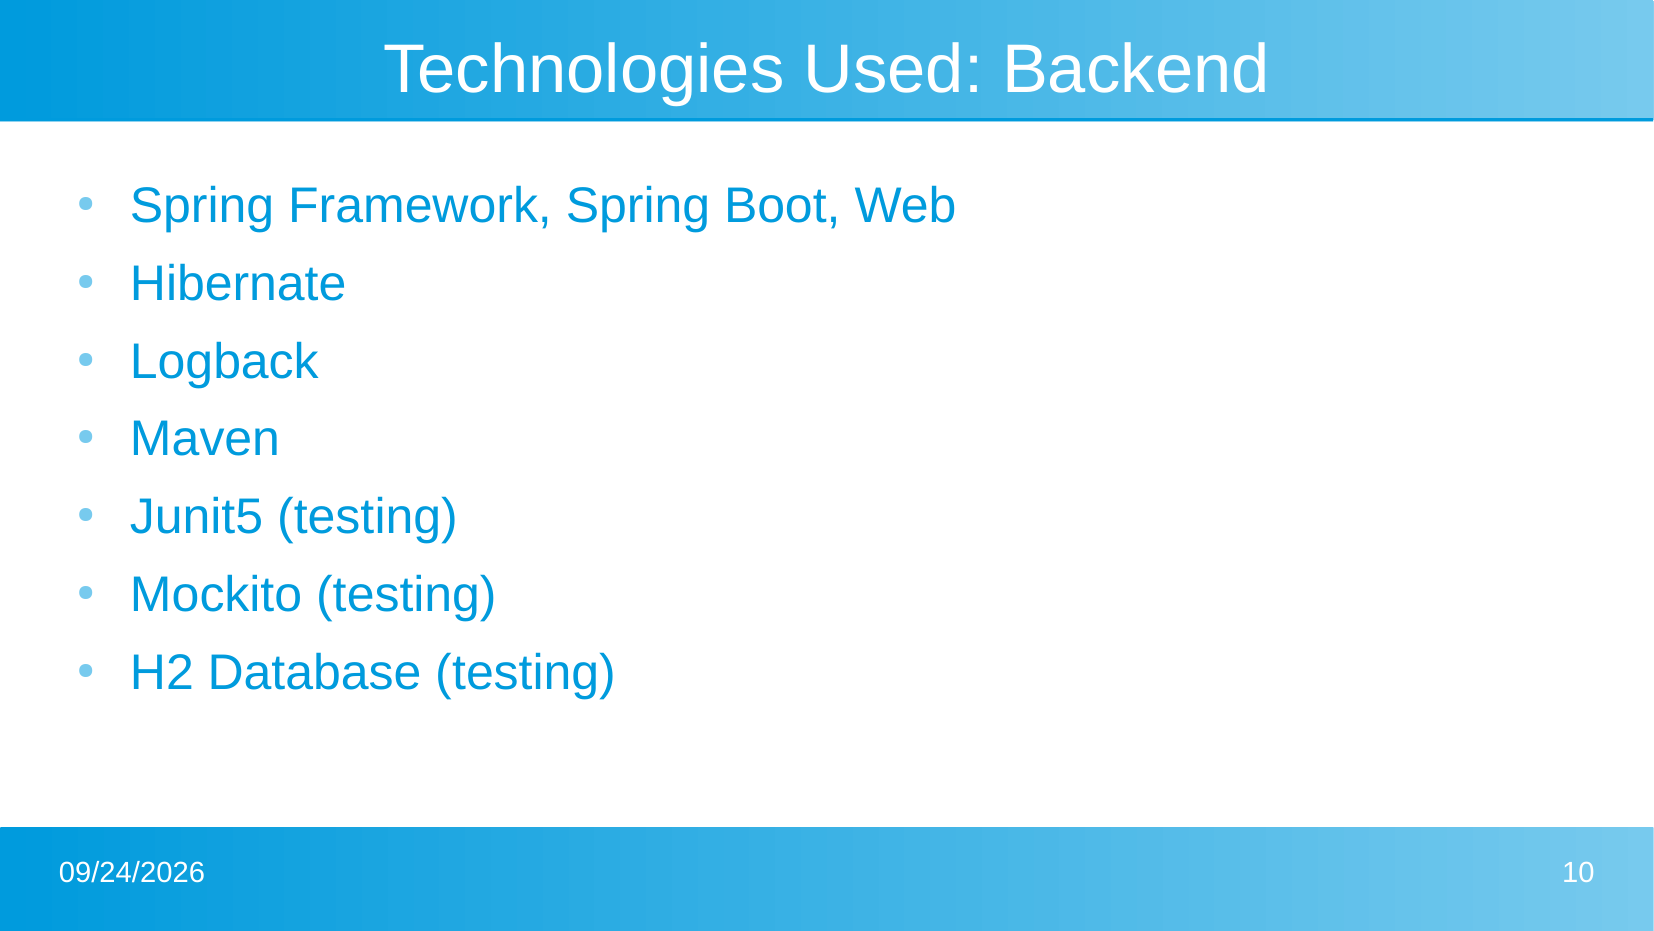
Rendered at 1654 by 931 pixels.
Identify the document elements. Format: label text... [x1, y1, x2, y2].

list Spring Framework, Spring Boot, Web Hibernate Logback Maven Junit5 (testing) Mockito (testing) H2 Database (testing) [59, 177, 1595, 768]
title Technologies Used: Backend [59, 29, 1595, 108]
